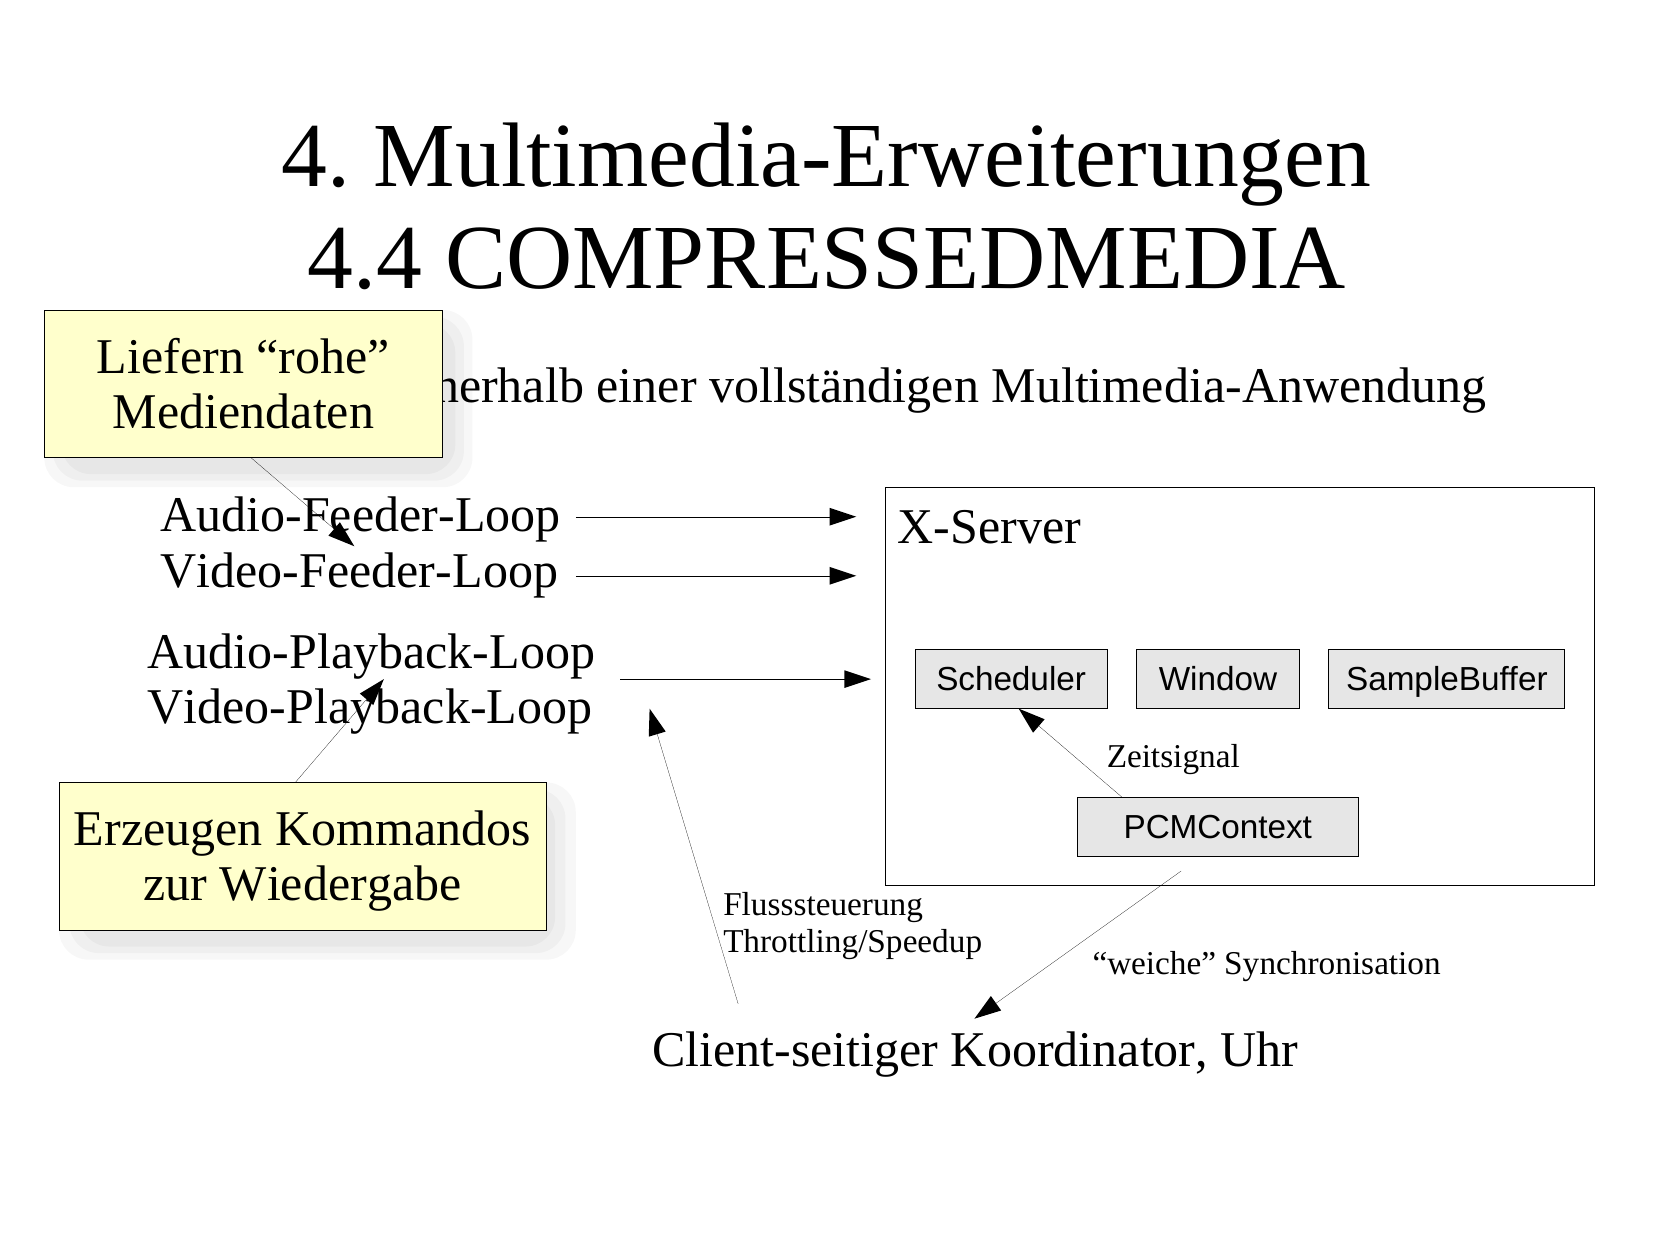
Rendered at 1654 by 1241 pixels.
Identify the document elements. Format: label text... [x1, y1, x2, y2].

text_box Client-seitiger Koordinator, Uhr [652, 1022, 1284, 1078]
text_box Audio-Playback-Loop Video-Playback-Loop [147, 624, 586, 735]
text_box Audio-Feeder-Loop Video-Feeder-Loop [160, 487, 553, 598]
text_box [59, 782, 576, 960]
title 4. Multimedia-Erweiterungen 4.4 COMPRESSEDMEDIA [121, 102, 1534, 311]
text_box PCMContext [1077, 797, 1359, 857]
text_box Abläufe innerhalb einer vollständigen Multimedia-Anwendung [473, 358, 1459, 414]
text_box Erzeugen Kommandos zur Wiedergabe [59, 782, 547, 931]
text_box Flusssteuerung Throttling/Speedup [723, 885, 977, 960]
text_box Liefern “rohe” Mediendaten [44, 310, 443, 458]
text_box Window [1136, 649, 1300, 709]
text_box Zeitsignal [1106, 738, 1238, 776]
text_box [44, 310, 473, 488]
text_box Scheduler [915, 649, 1108, 709]
text_box SampleBuffer [1328, 649, 1565, 709]
text_box “weiche” Synchronisation [1092, 944, 1434, 982]
text_box X-Server [885, 487, 1595, 886]
